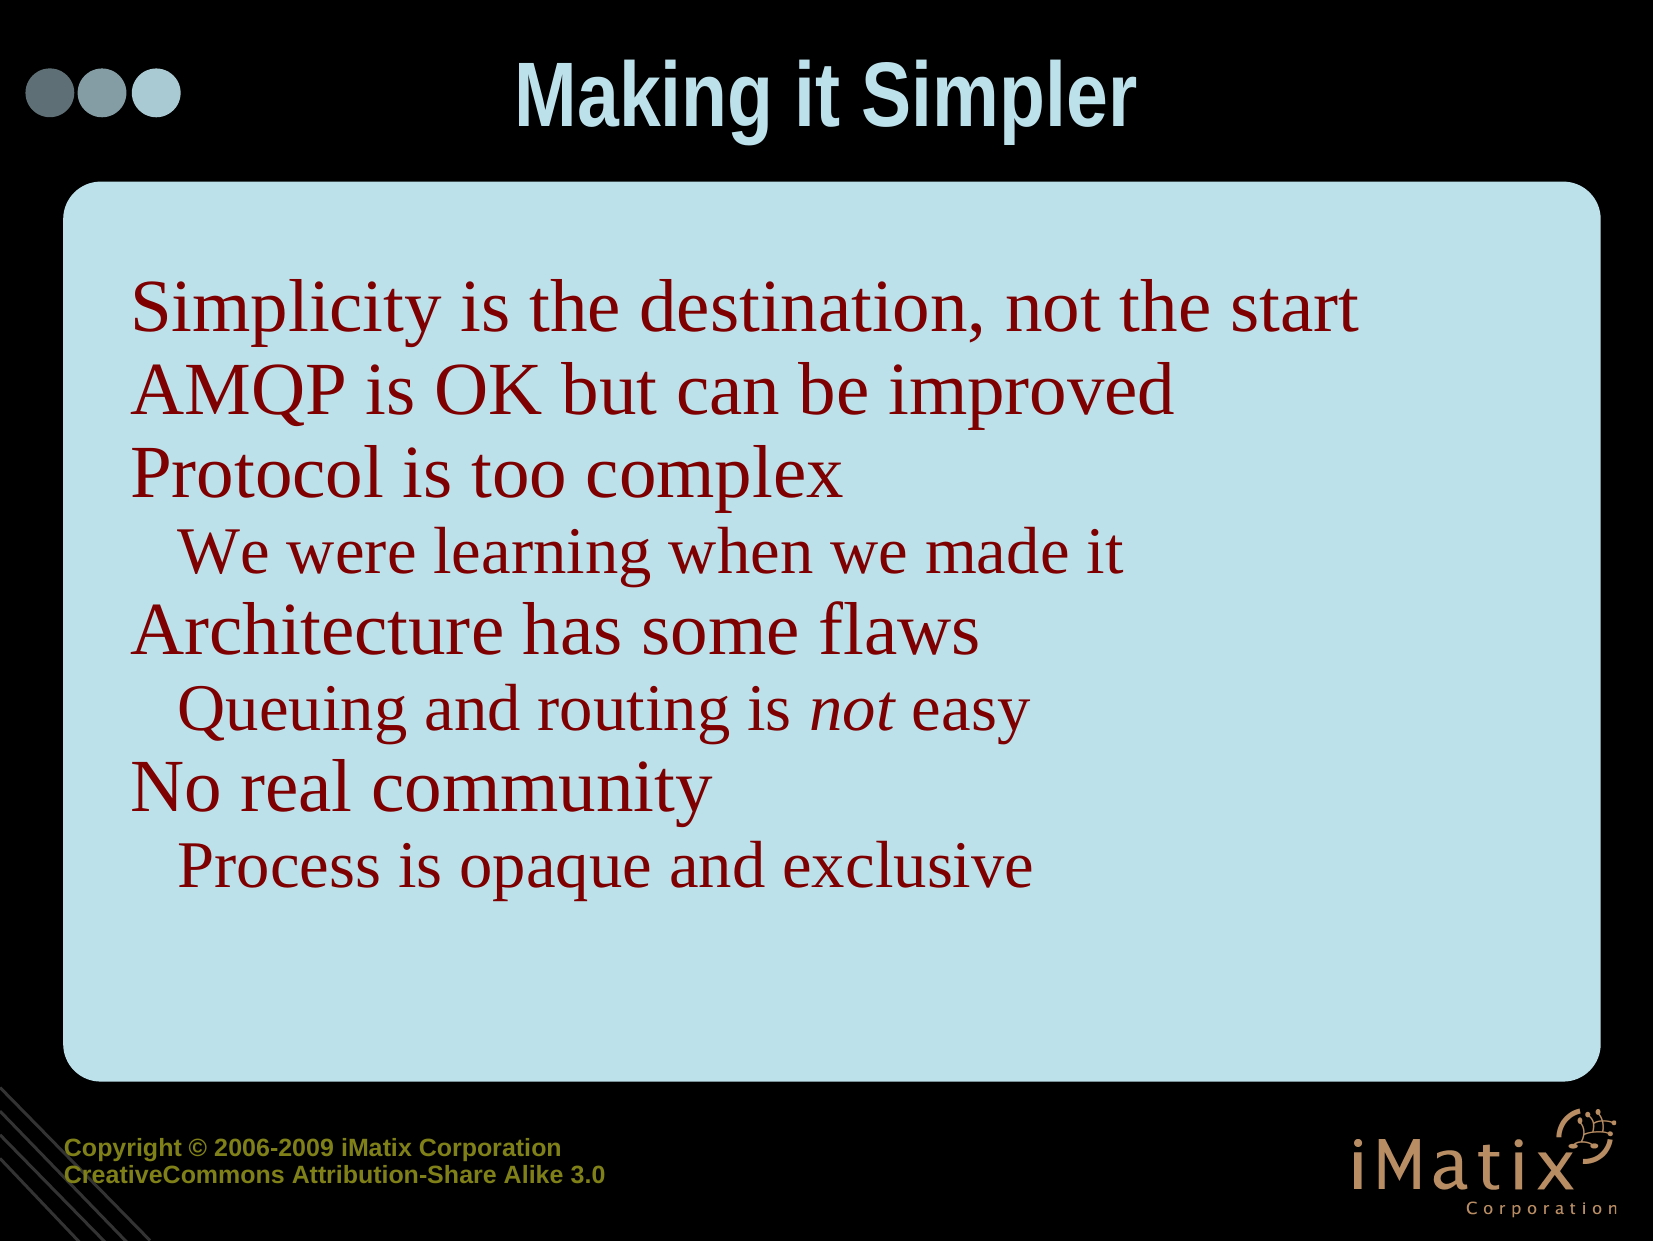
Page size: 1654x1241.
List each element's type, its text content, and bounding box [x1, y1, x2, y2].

title Making it Simpler [0, 0, 1653, 188]
list Simplicity is the destination, not the start AMQP is OK but can be improved Protocol is too complex We were learning when we made it Architecture has some flaws Queuing and routing is not easy No real community Process is opaque and exclusive [118, 264, 1509, 1010]
picture [1354, 1108, 1617, 1219]
